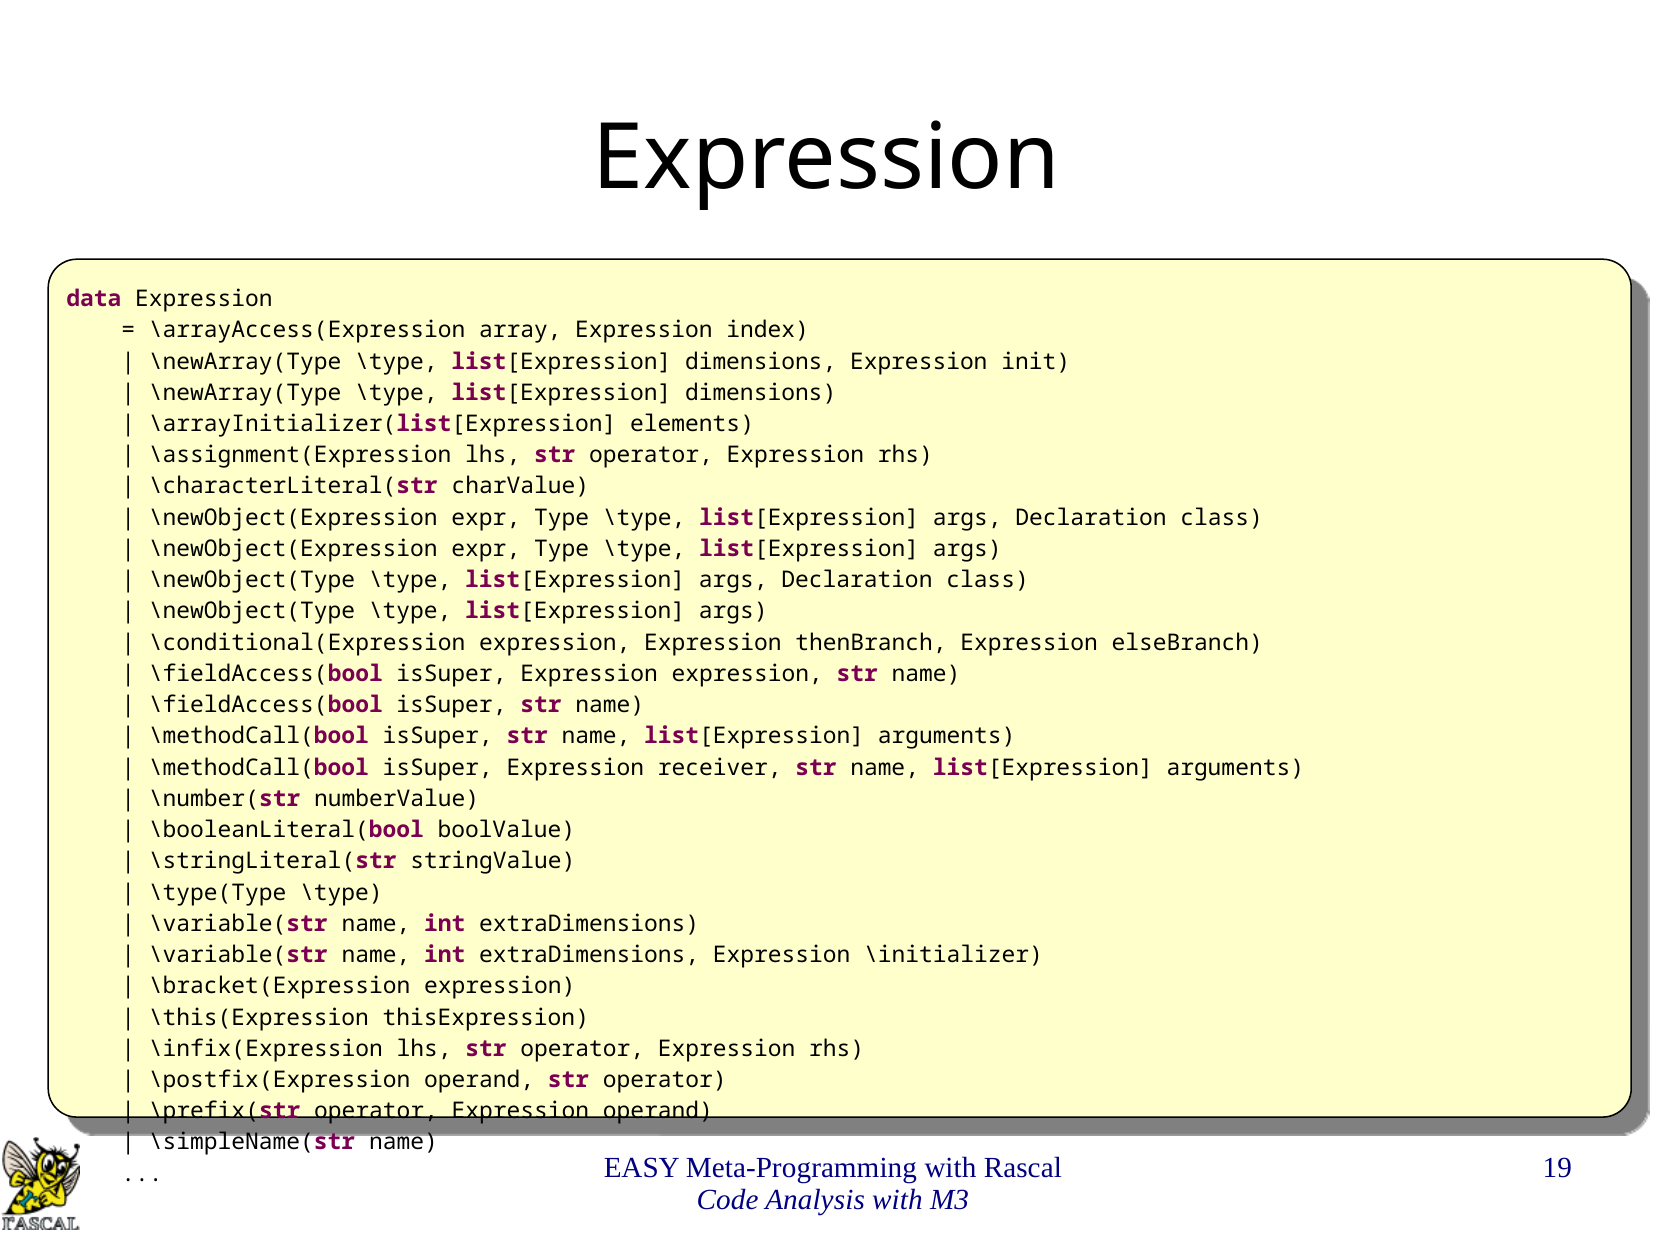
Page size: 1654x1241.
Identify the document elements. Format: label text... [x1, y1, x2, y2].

picture [1, 1137, 80, 1230]
text_box [51, 259, 1632, 1110]
text_box data Expression = \arrayAccess(Expression array, Expression index) | \newArray(Type \type, list[Expression] dimensions, Expression init) | \newArray(Type \type, list[Expression] dimensions) | \arrayInitializer(list[Expression] elements) | \assignment(Expression lhs, str operator, Expression rhs) | \characterLiteral(str charValue) | \newObject(Expression expr, Type \type, list[Expression] args, Declaration class) | \newObject(Expression expr, Type \type, list[Expression] args) | \newObject(Type \type, list[Expression] args, Declaration class) | \newObject(Type \type, list[Expression] args) | \conditional(Expression expression, Expression thenBranch, Expression elseBranch) | \fieldAccess(bool isSuper, Expression expression, str name) | \fieldAccess(bool isSuper, str name) | \methodCall(bool isSuper, str name, list[Expression] arguments) | \methodCall(bool isSuper, Expression receiver, str name, list[Expression] arguments) | \number(str numberValue) | \booleanLiteral(bool boolValue) | \stringLiteral(str stringValue) | \type(Type \type) | \variable(str name, int extraDimensions) | \variable(str name, int extraDimensions, Expression \initializer) | \bracket(Expression expression) | \this(Expression thisExpression) | \infix(Expression lhs, str operator, Expression rhs) | \postfix(Expression operand, str operator) | \prefix(str operator, Expression operand) | \simpleName(str name) ... [51, 274, 1622, 1124]
title Expression [82, 49, 1571, 257]
